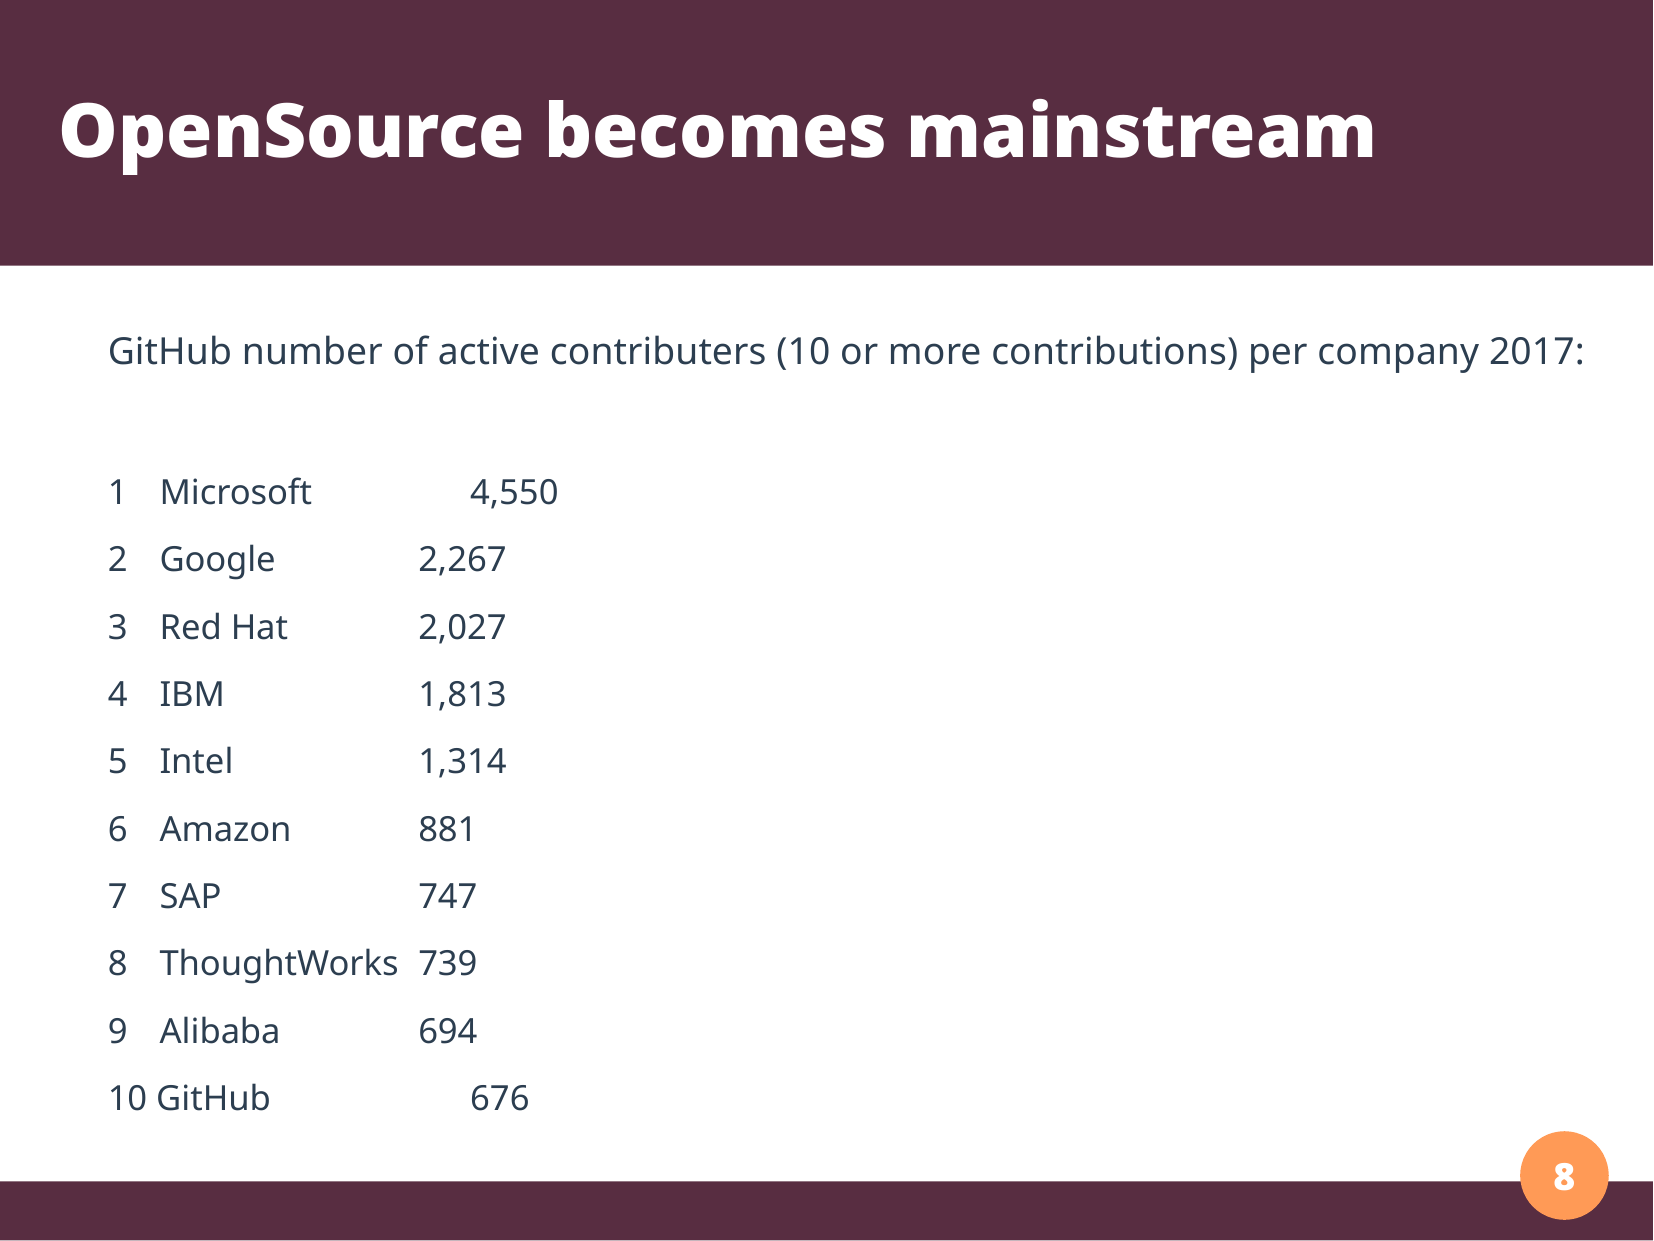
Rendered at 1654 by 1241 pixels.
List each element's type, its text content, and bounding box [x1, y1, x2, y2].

list GitHub number of active contributers (10 or more contributions) per company 2017: 1 Microsoft 4,550 2 Google 2,267 3 Red Hat 2,027 4 IBM 1,813 5 Intel 1,314 6 Amazon 881 7 SAP 747 8 ThoughtWorks 739 9 Alibaba 694 10 GitHub 676 [58, 324, 1594, 1152]
title OpenSource becomes mainstream [58, 49, 1594, 207]
